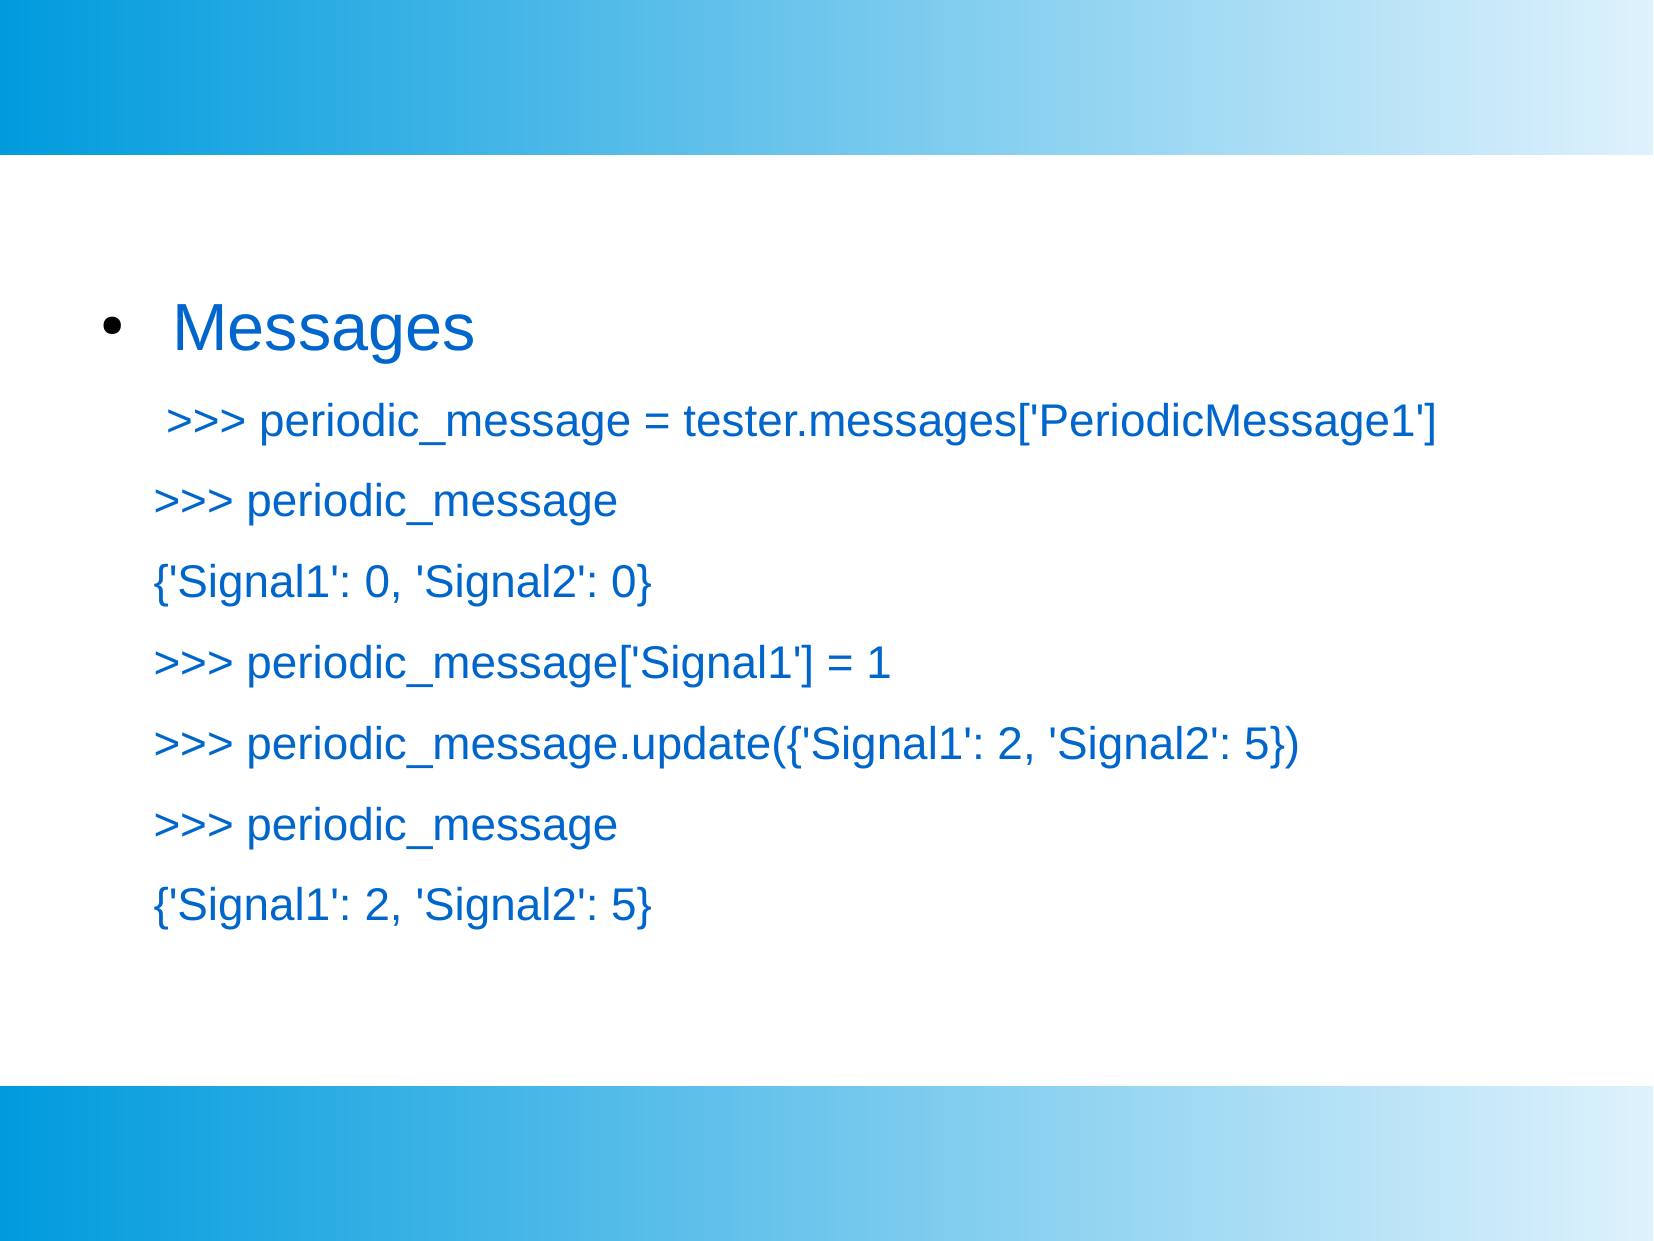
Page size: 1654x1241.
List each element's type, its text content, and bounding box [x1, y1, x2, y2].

list Messages >>> periodic_message = tester.messages['PeriodicMessage1'] >>> periodic_message {'Signal1': 0, 'Signal2': 0} >>> periodic_message['Signal1'] = 1 >>> periodic_message.update({'Signal1': 2, 'Signal2': 5}) >>> periodic_message {'Signal1': 2, 'Signal2': 5} [82, 290, 1571, 1010]
